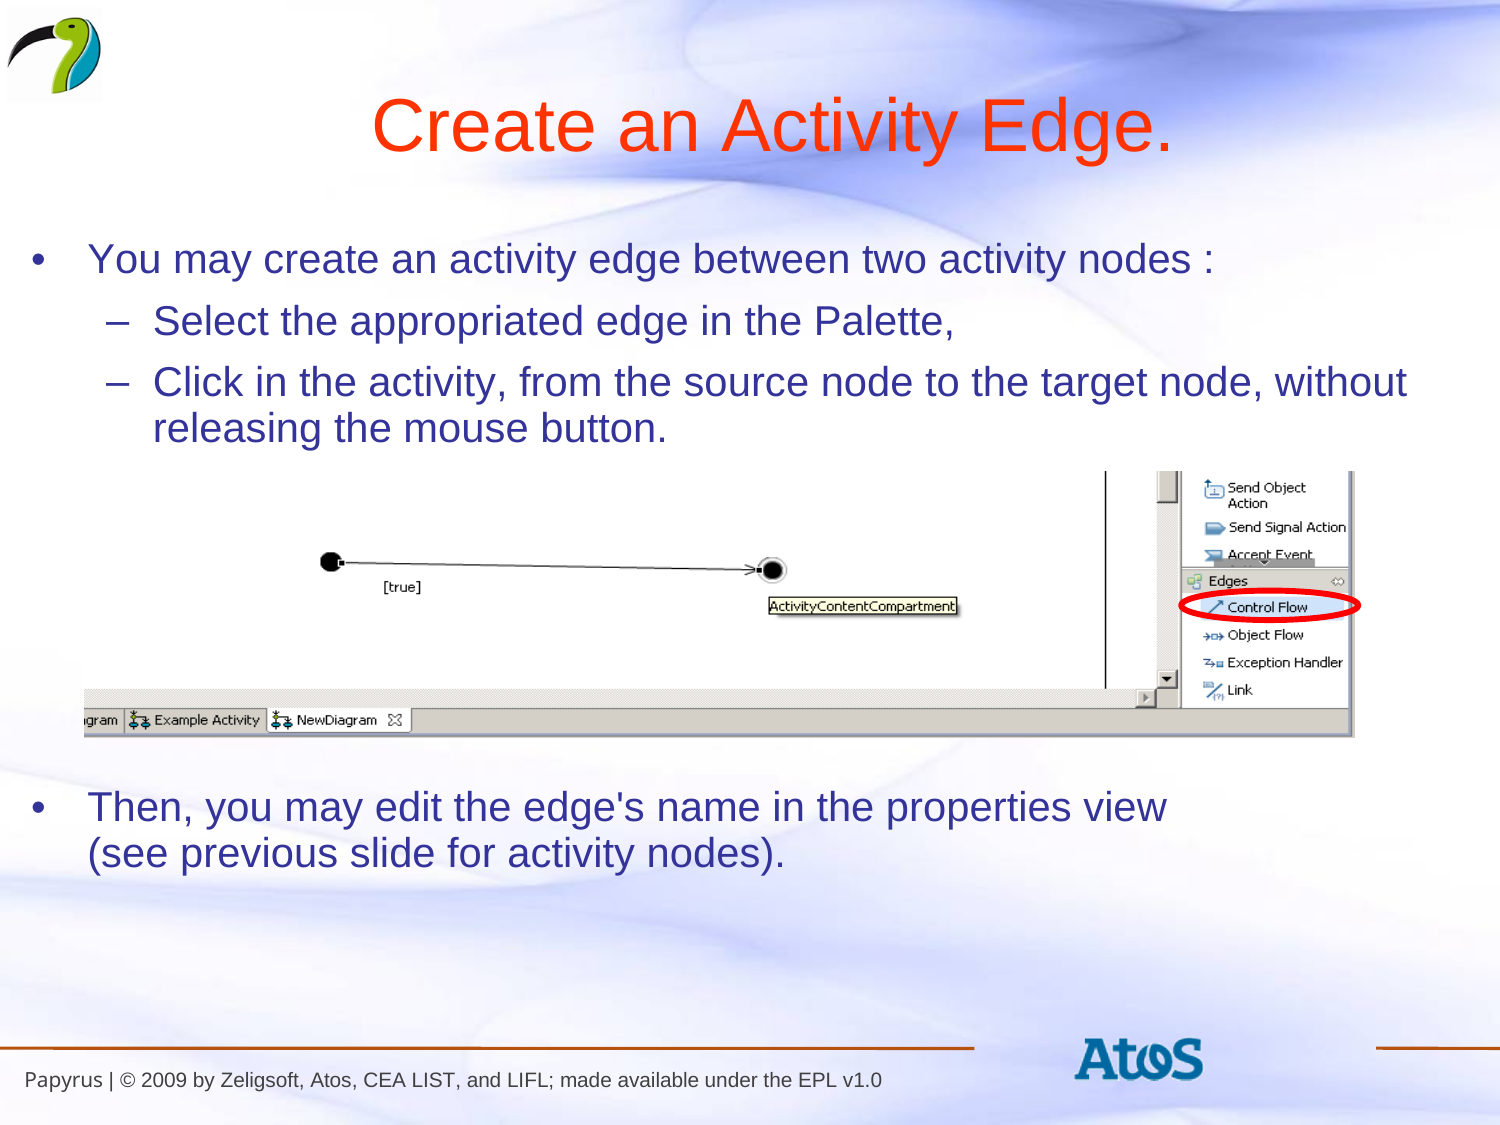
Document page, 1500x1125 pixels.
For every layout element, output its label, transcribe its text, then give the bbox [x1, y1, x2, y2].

list You may create an activity edge between two activity nodes : Select the appropriated edge in the Palette, Click in the activity, from the source node to the target node, without releasing the mouse button. Then, you may edit the edge's name in the properties view (see previous slide for activity nodes). [31, 236, 1469, 975]
picture [0, 0, 1500, 1125]
text_box [1181, 590, 1359, 621]
title Create an Activity Edge. [283, 64, 1264, 186]
